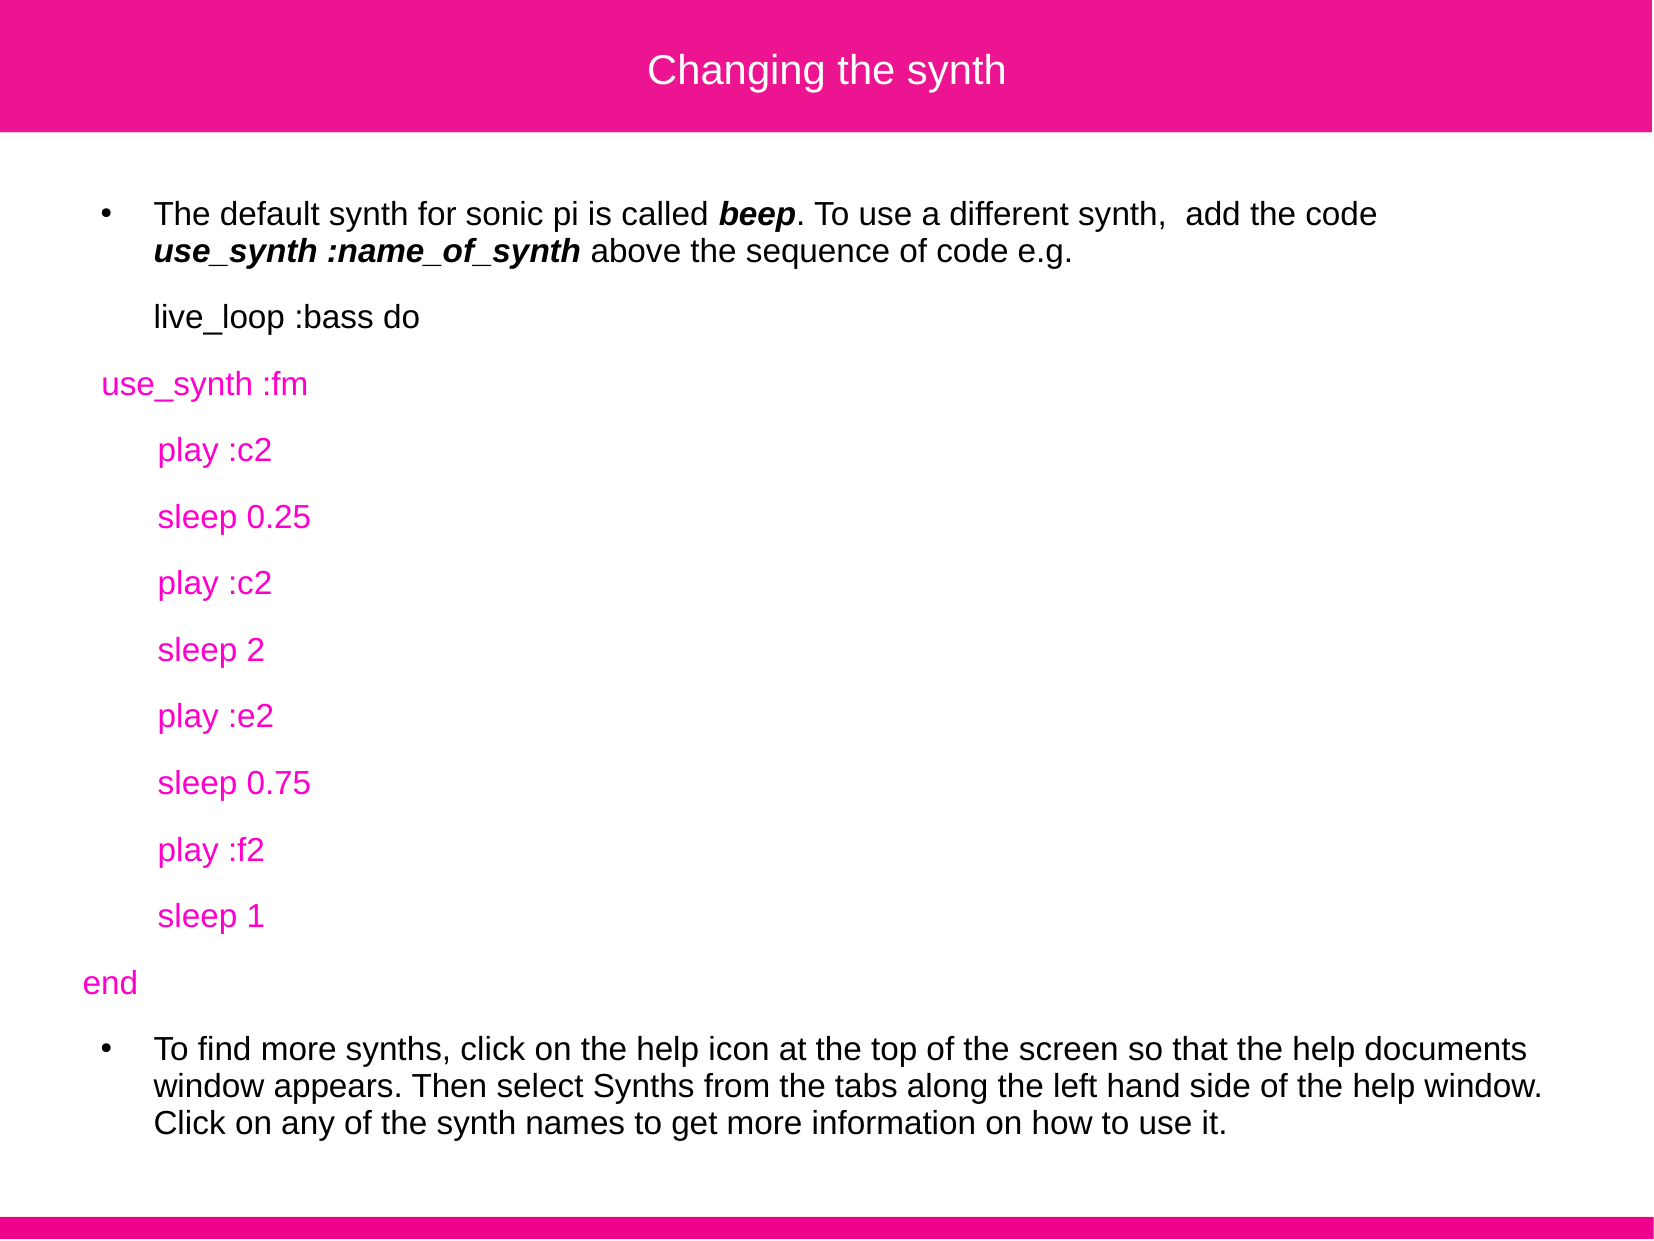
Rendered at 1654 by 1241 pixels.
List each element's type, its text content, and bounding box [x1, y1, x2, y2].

list The default synth for sonic pi is called beep. To use a different synth, add the code use_synth :name_of_synth above the sequence of code e.g. live_loop :bass do use_synth :fm play :c2 sleep 0.25 play :c2 sleep 2 play :e2 sleep 0.75 play :f2 sleep 1 end To find more synths, click on the help icon at the top of the screen so that the help documents window appears. Then select Synths from the tabs along the left hand side of the help window. Click on any of the synth names to get more information on how to use it. [82, 195, 1571, 1186]
picture [0, 0, 1654, 1241]
title Changing the synth [82, 46, 1572, 94]
